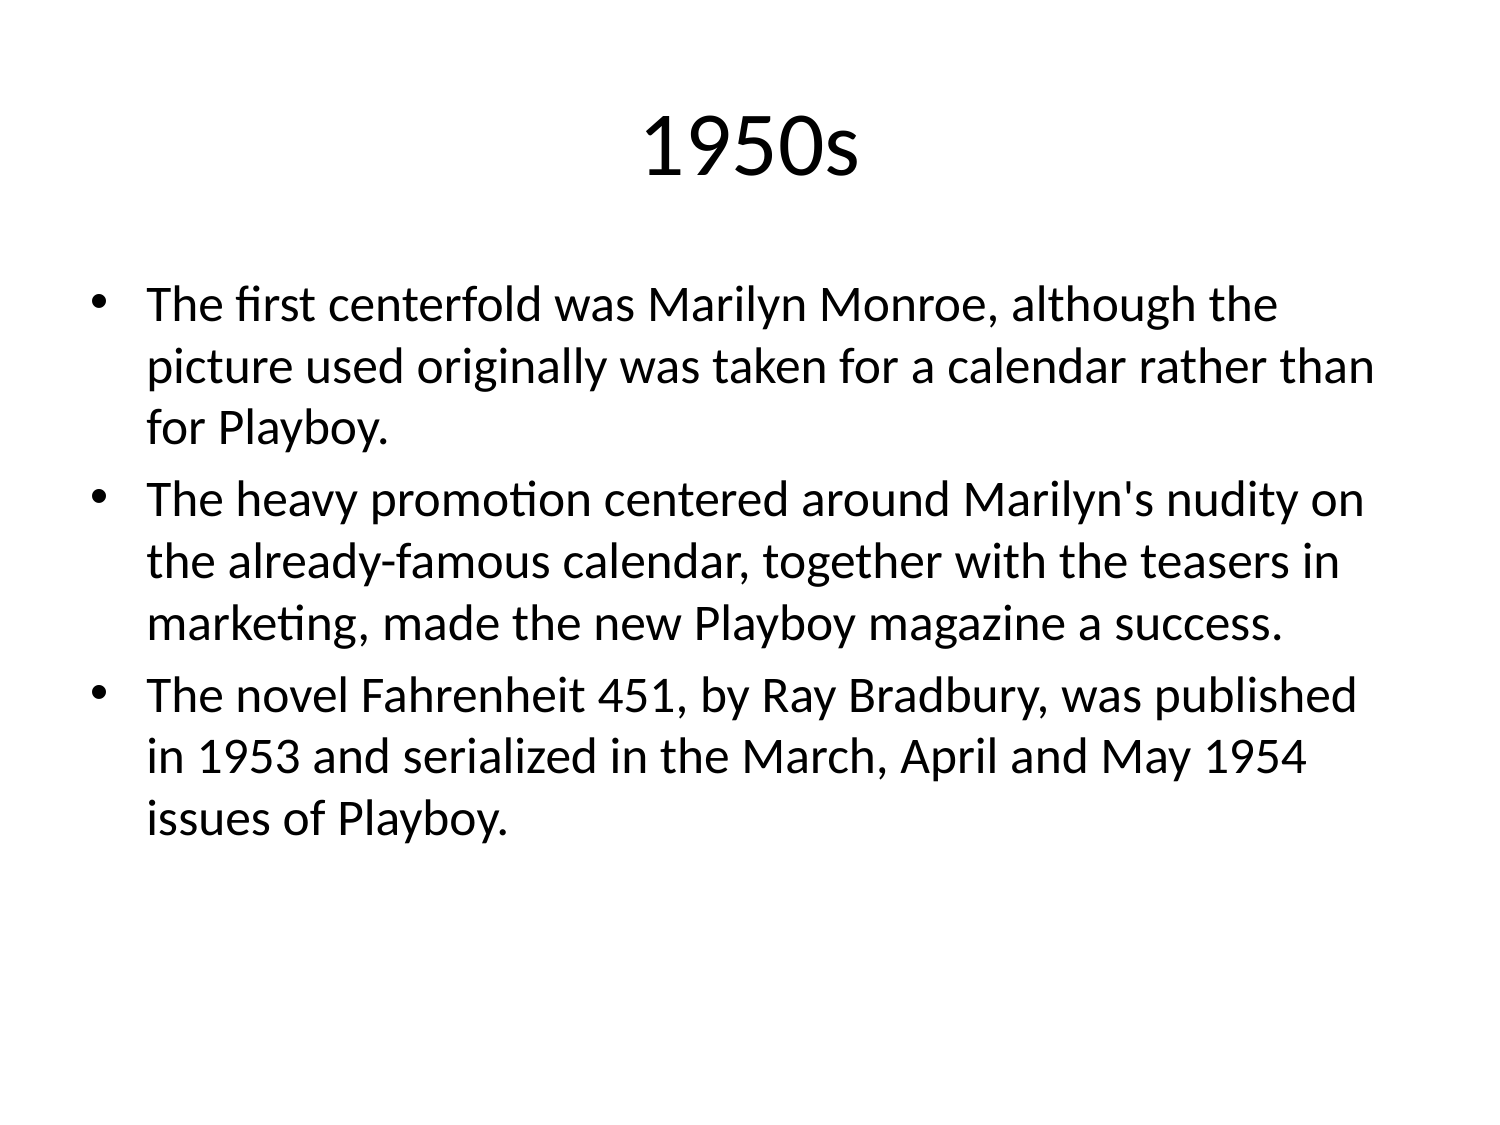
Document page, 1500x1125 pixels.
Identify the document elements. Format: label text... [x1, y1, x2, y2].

title 1950s [75, 45, 1425, 233]
list The first centerfold was Marilyn Monroe, although the picture used originally was taken for a calendar rather than for Playboy. The heavy promotion centered around Marilyn's nudity on the already-famous calendar, together with the teasers in marketing, made the new Playboy magazine a success. The novel Fahrenheit 451, by Ray Bradbury, was published in 1953 and serialized in the March, April and May 1954 issues of Playboy. [75, 262, 1425, 1005]
